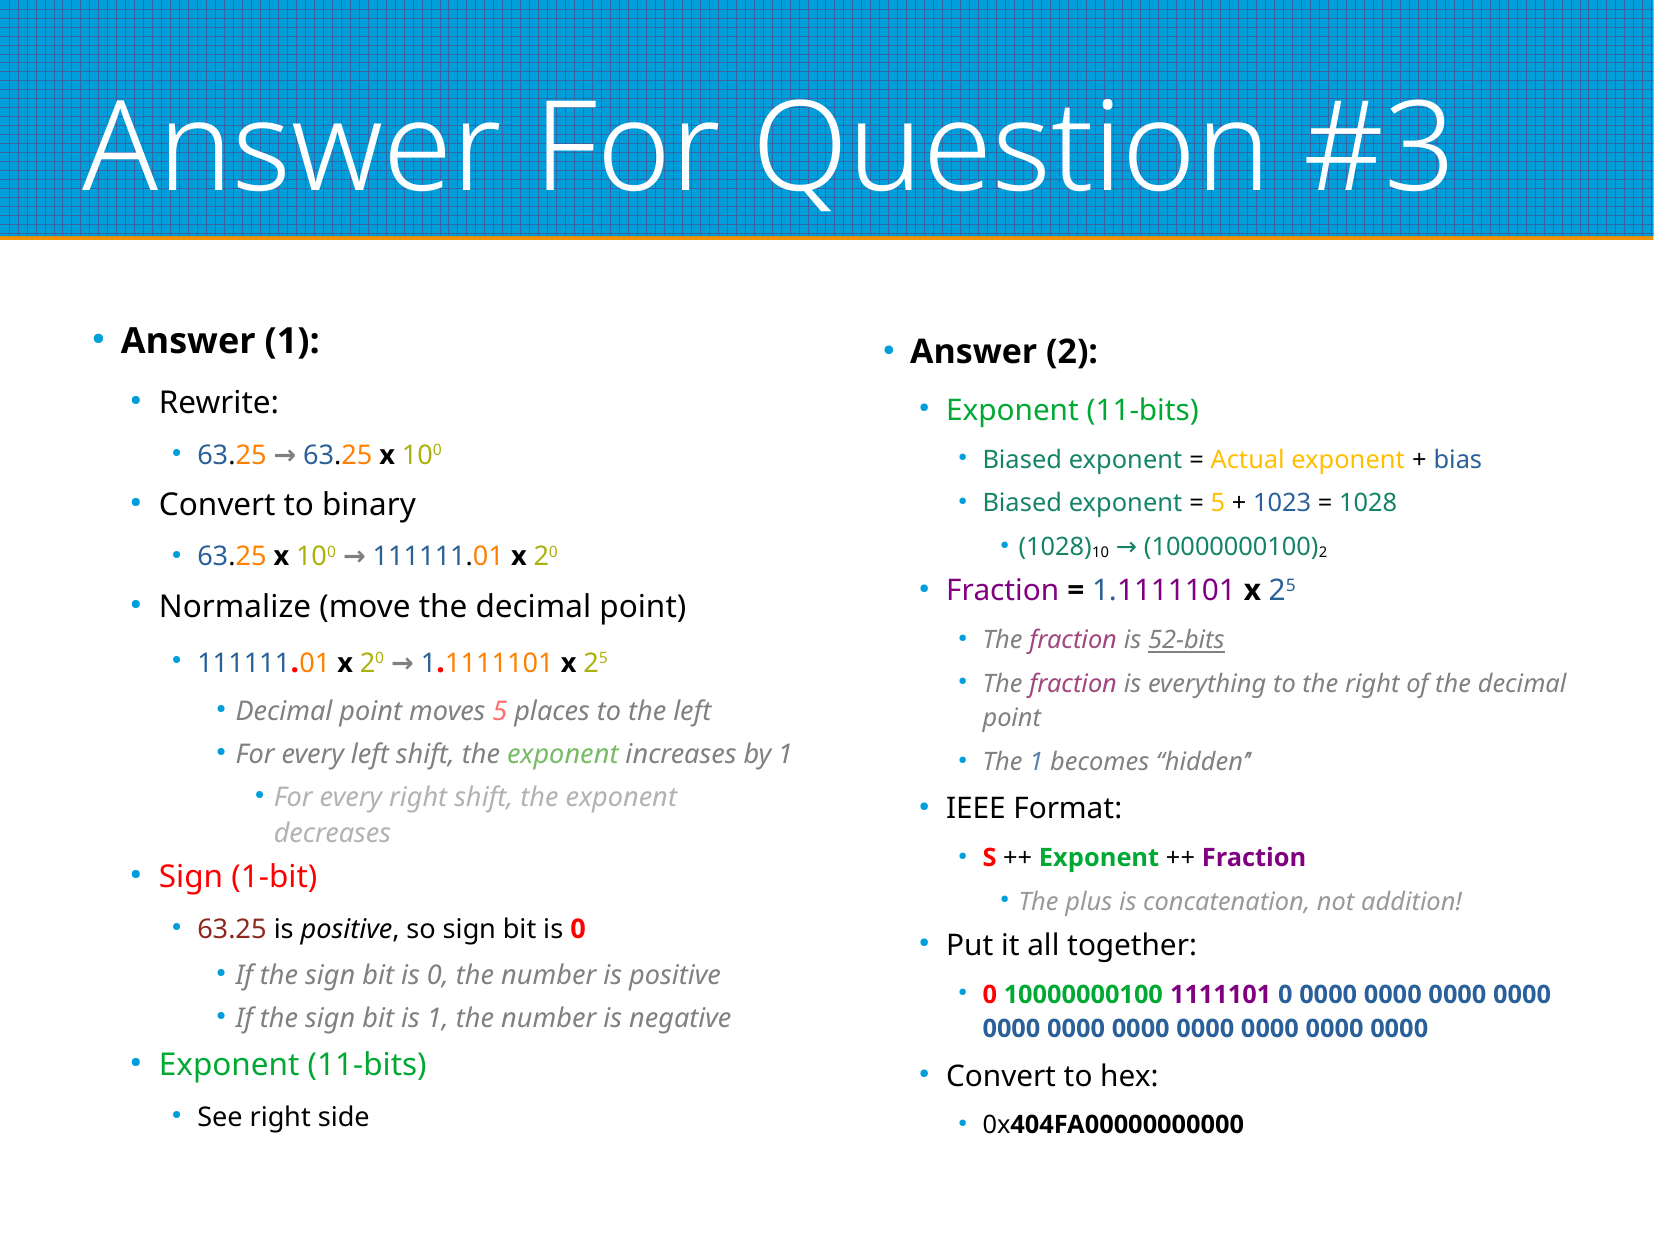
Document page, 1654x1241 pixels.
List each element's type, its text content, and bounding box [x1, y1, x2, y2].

list Answer (2): Exponent (11-bits) Biased exponent = Actual exponent + bias Biased exponent = 5 + 1023 = 1028 (1028)10 → (10000000100)2 Fraction = 1.1111101 x 25 The fraction is 52-bits The fraction is everything to the right of the decimal point The 1 becomes ‘‘hidden’’ IEEE Format: S ++ Exponent ++ Fraction The plus is concatenation, not addition! Put it all together: 0 10000000100 1111101 0 0000 0000 0000 0000 0000 0000 0000 0000 0000 0000 0000 Convert to hex: 0x404FA00000000000 [874, 327, 1589, 1152]
title Answer For Question #3 [82, 19, 1571, 227]
list Answer (1): Rewrite: 63.25 → 63.25 x 100 Convert to binary 63.25 x 100 → 111111.01 x 20 Normalize (move the decimal point) 111111.01 x 20 → 1.1111101 x 25 Decimal point moves 5 places to the left For every left shift, the exponent increases by 1 For every right shift, the exponent decreases Sign (1-bit) 63.25 is positive, so sign bit is 0 If the sign bit is 0, the number is positive If the sign bit is 1, the number is negative Exponent (11-bits) See right side [82, 314, 798, 1152]
